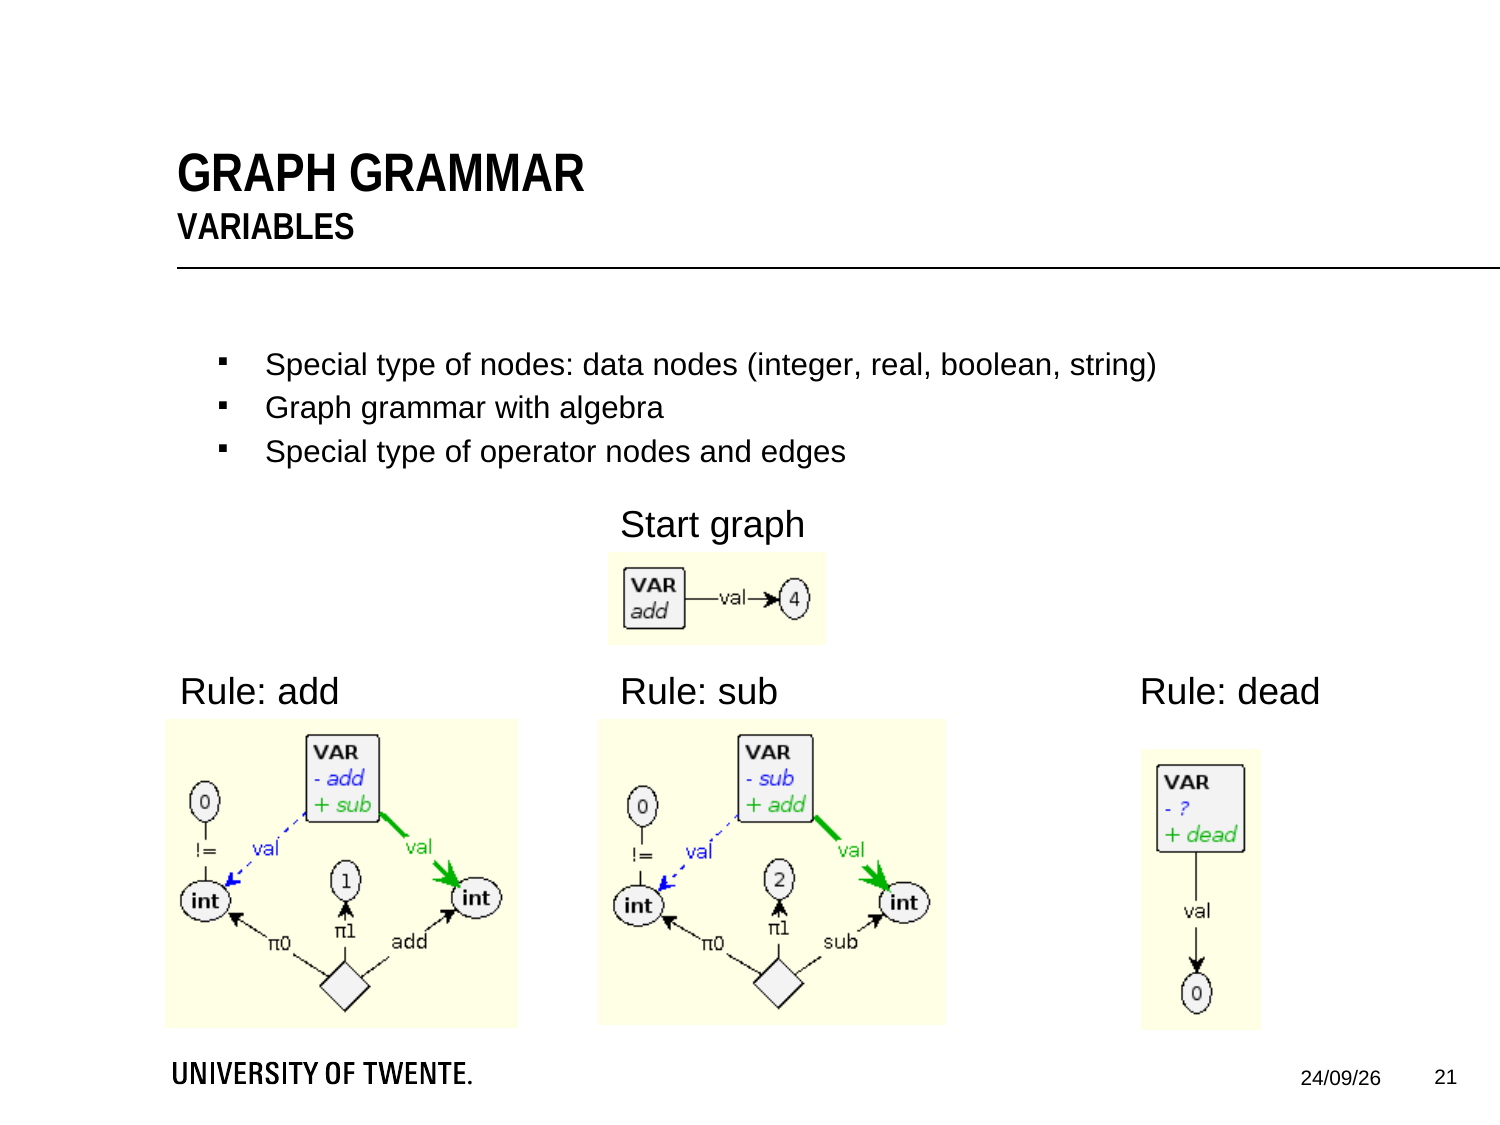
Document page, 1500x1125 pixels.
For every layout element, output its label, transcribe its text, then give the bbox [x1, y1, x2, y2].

picture [608, 552, 826, 646]
text_box <number> [1395, 1049, 1458, 1125]
picture [165, 719, 518, 1028]
text_box Rule: add [165, 660, 355, 720]
text_box Start graph [605, 492, 821, 553]
text_box Rule: sub [605, 660, 793, 720]
text_box 21/05/12 [1242, 1050, 1395, 1125]
text_box Rule: dead [1125, 660, 1336, 720]
picture [598, 719, 946, 1025]
list Special type of nodes: data nodes (integer, real, boolean, string) Graph grammar with algebra Special type of operator nodes and edges [177, 336, 1457, 511]
picture [1141, 749, 1261, 1030]
title GRAPH GRAMMAR VARIABLES [177, 59, 1458, 248]
